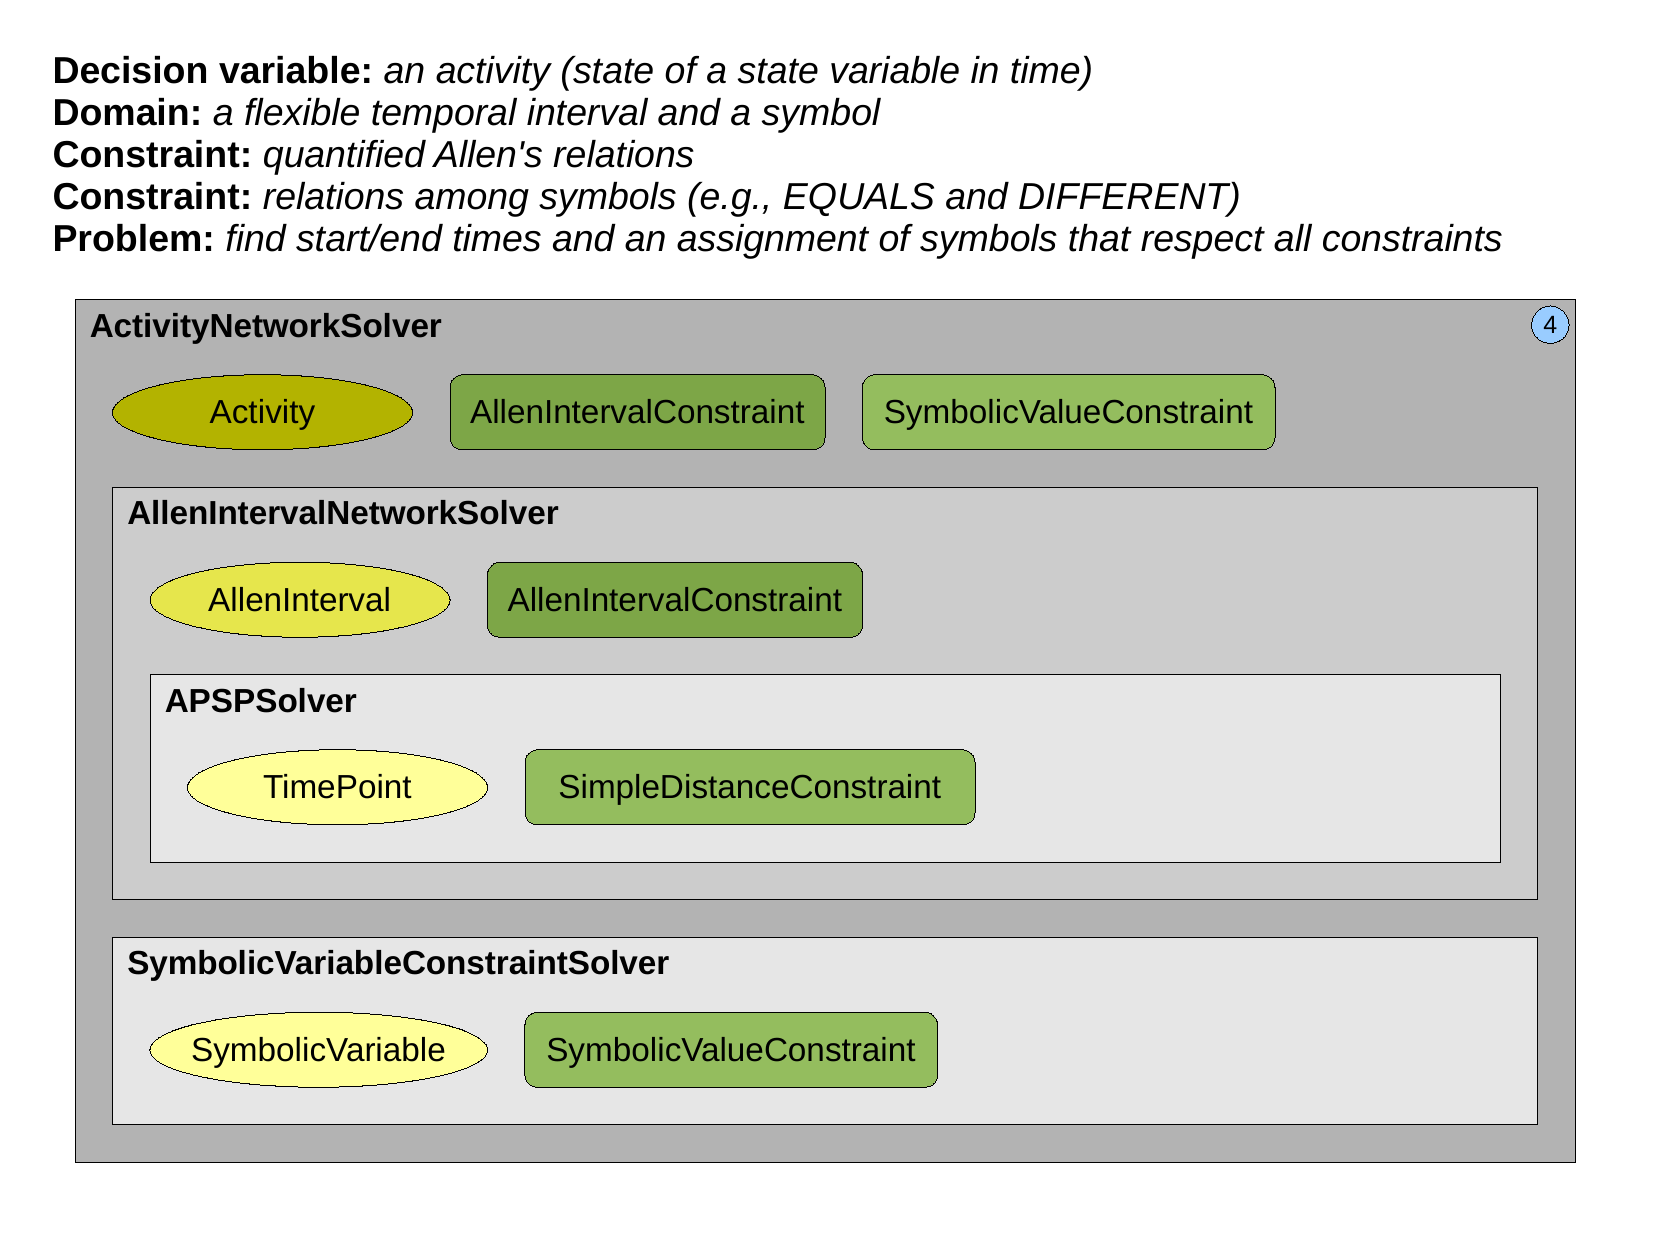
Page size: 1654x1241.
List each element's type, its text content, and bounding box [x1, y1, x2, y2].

text_box AllenIntervalNetworkSolver [112, 487, 1538, 900]
text_box AllenIntervalConstraint [450, 374, 826, 450]
text_box SymbolicVariableConstraintSolver [112, 937, 1538, 1125]
text_box Activity [112, 374, 413, 450]
text_box ActivityNetworkSolver [75, 299, 1576, 1163]
text_box SymbolicVariable [149, 1012, 488, 1088]
text_box APSPSolver [150, 674, 1501, 863]
text_box SimpleDistanceConstraint [525, 749, 976, 825]
text_box SymbolicValueConstraint [862, 374, 1276, 450]
text_box AllenIntervalConstraint [487, 562, 863, 638]
text_box SymbolicValueConstraint [524, 1012, 938, 1088]
text_box Decision variable: an activity (state of a state variable in time) Domain: a flexible temporal interval and a symbol Constraint: quantified Allen's relations Constraint: relations among symbols (e.g., EQUALS and DIFFERENT) Problem: find start/end times and an assignment of symbols that respect all constraints [37, 42, 1519, 268]
text_box AllenInterval [150, 562, 451, 638]
text_box 4 [1531, 305, 1570, 344]
text_box TimePoint [187, 749, 488, 825]
